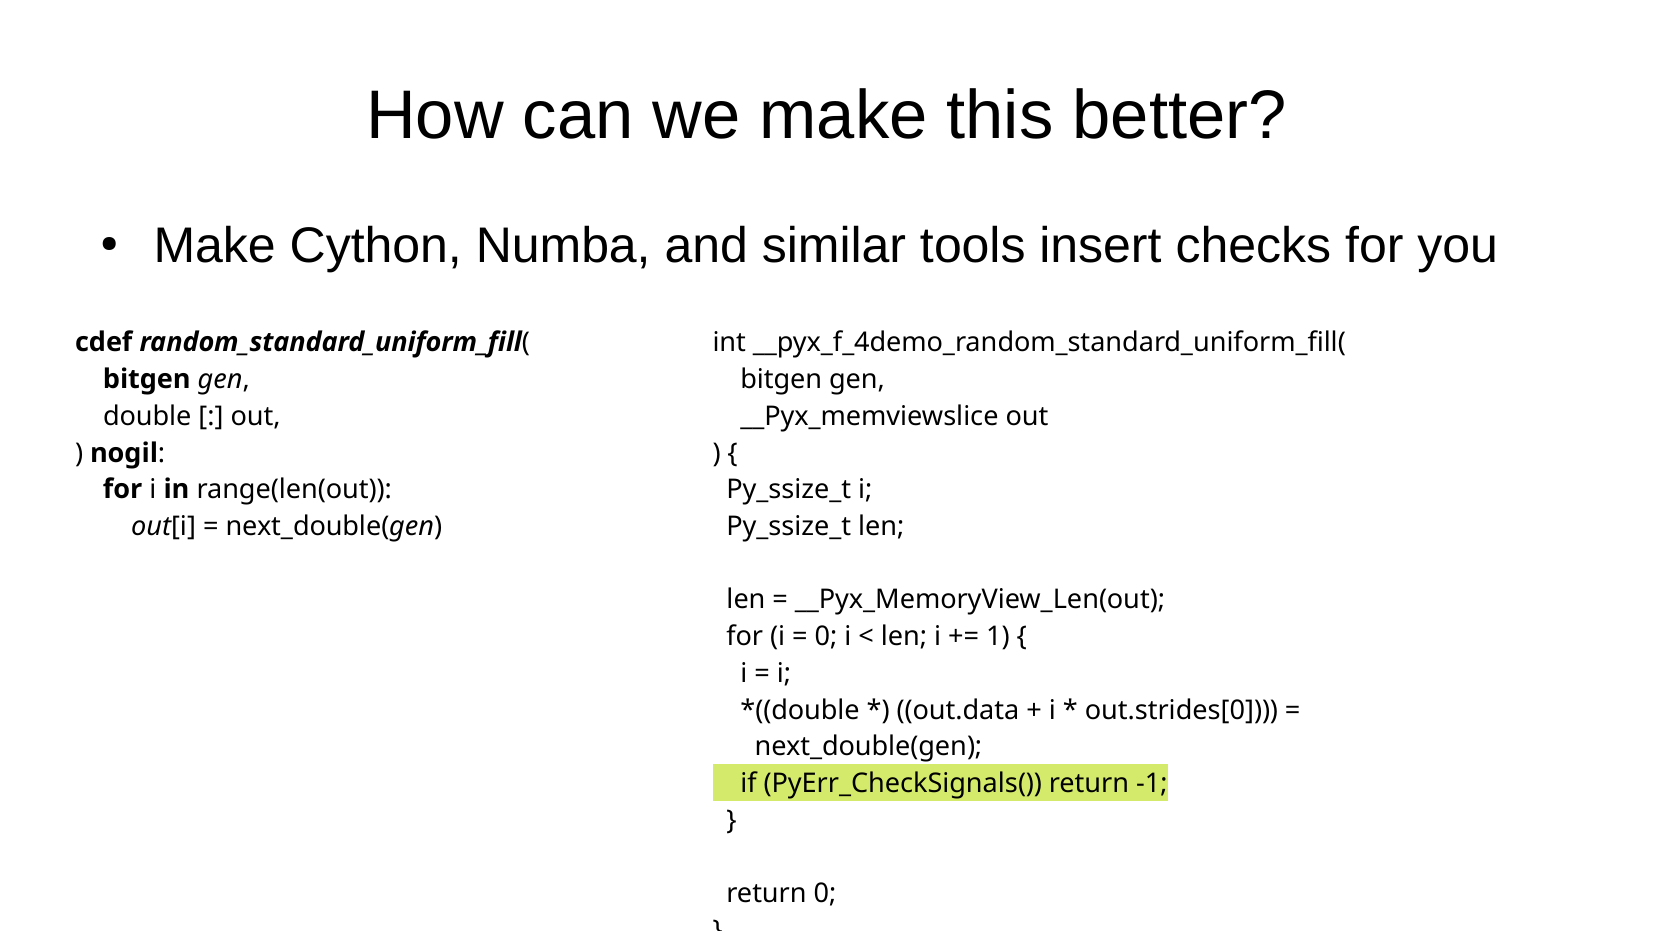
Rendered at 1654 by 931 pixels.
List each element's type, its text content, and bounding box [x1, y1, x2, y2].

title How can we make this better? [82, 37, 1571, 193]
list int __pyx_f_4demo_random_standard_uniform_fill( bitgen gen, __Pyx_memviewslice out ) { Py_ssize_t i; Py_ssize_t len; len = __Pyx_MemoryView_Len(out); for (i = 0; i < len; i += 1) { i = i; *((double *) ((out.data + i * out.strides[0]))) = next_double(gen); if (PyErr_CheckSignals()) return -1; } return 0; } [712, 323, 1654, 931]
list cdef random_standard_uniform_fill( bitgen gen, double [:] out, ) nogil: for i in range(len(out)): out[i] = next_double(gen) [75, 323, 712, 863]
list Make Cython, Numba, and similar tools insert checks for you [82, 217, 1571, 301]
